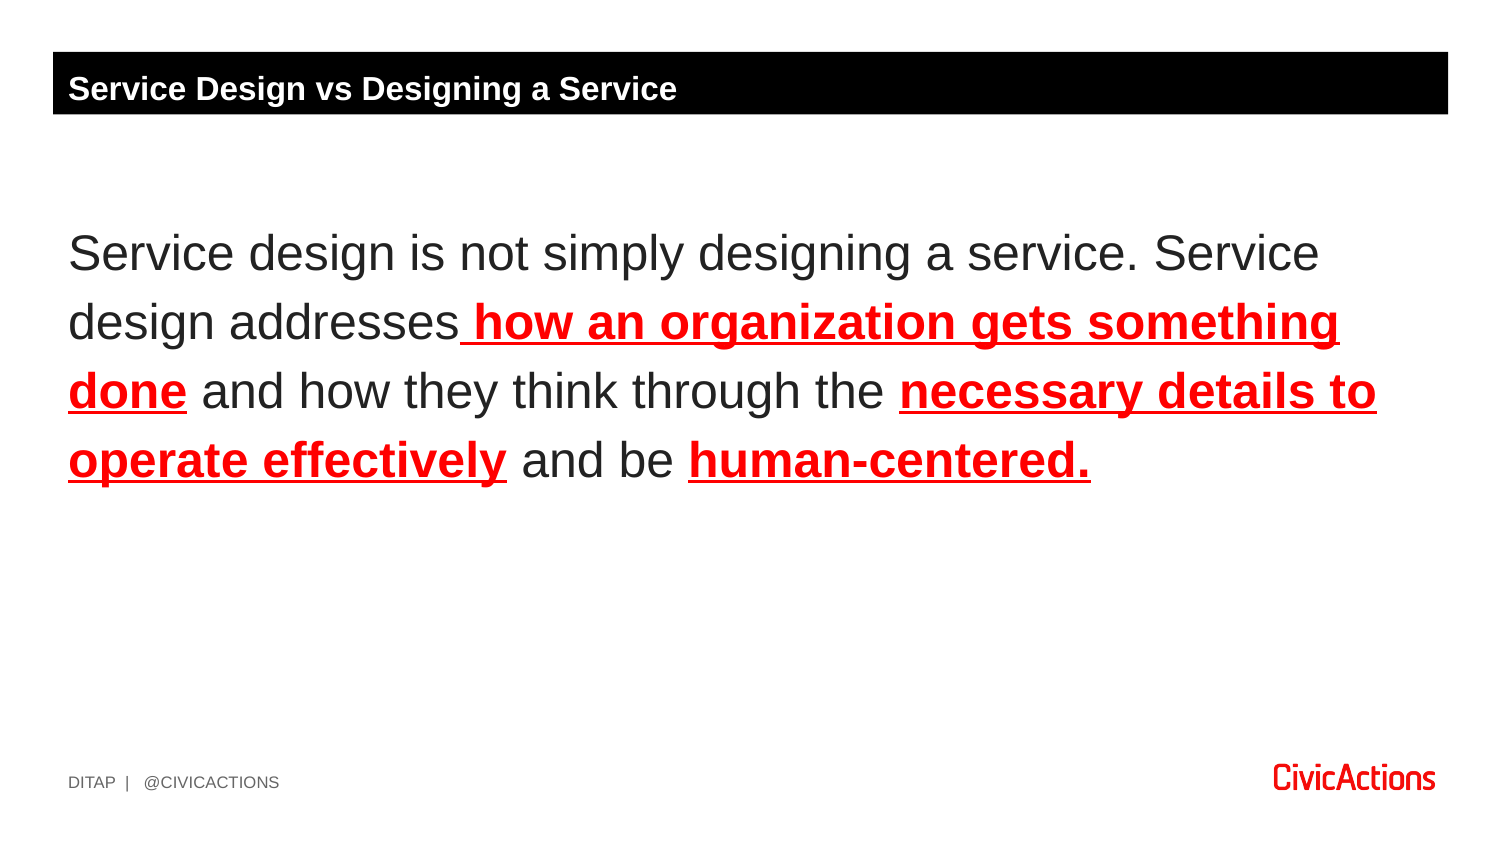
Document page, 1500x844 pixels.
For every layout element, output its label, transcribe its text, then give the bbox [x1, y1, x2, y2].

text_box Service design is not simply designing a service. Service design addresses how an organization gets something done and how they think through the necessary details to operate effectively and be human-centered. [53, 196, 1449, 689]
title Service Design vs Designing a Service [53, 51, 1449, 115]
picture [1271, 758, 1438, 795]
